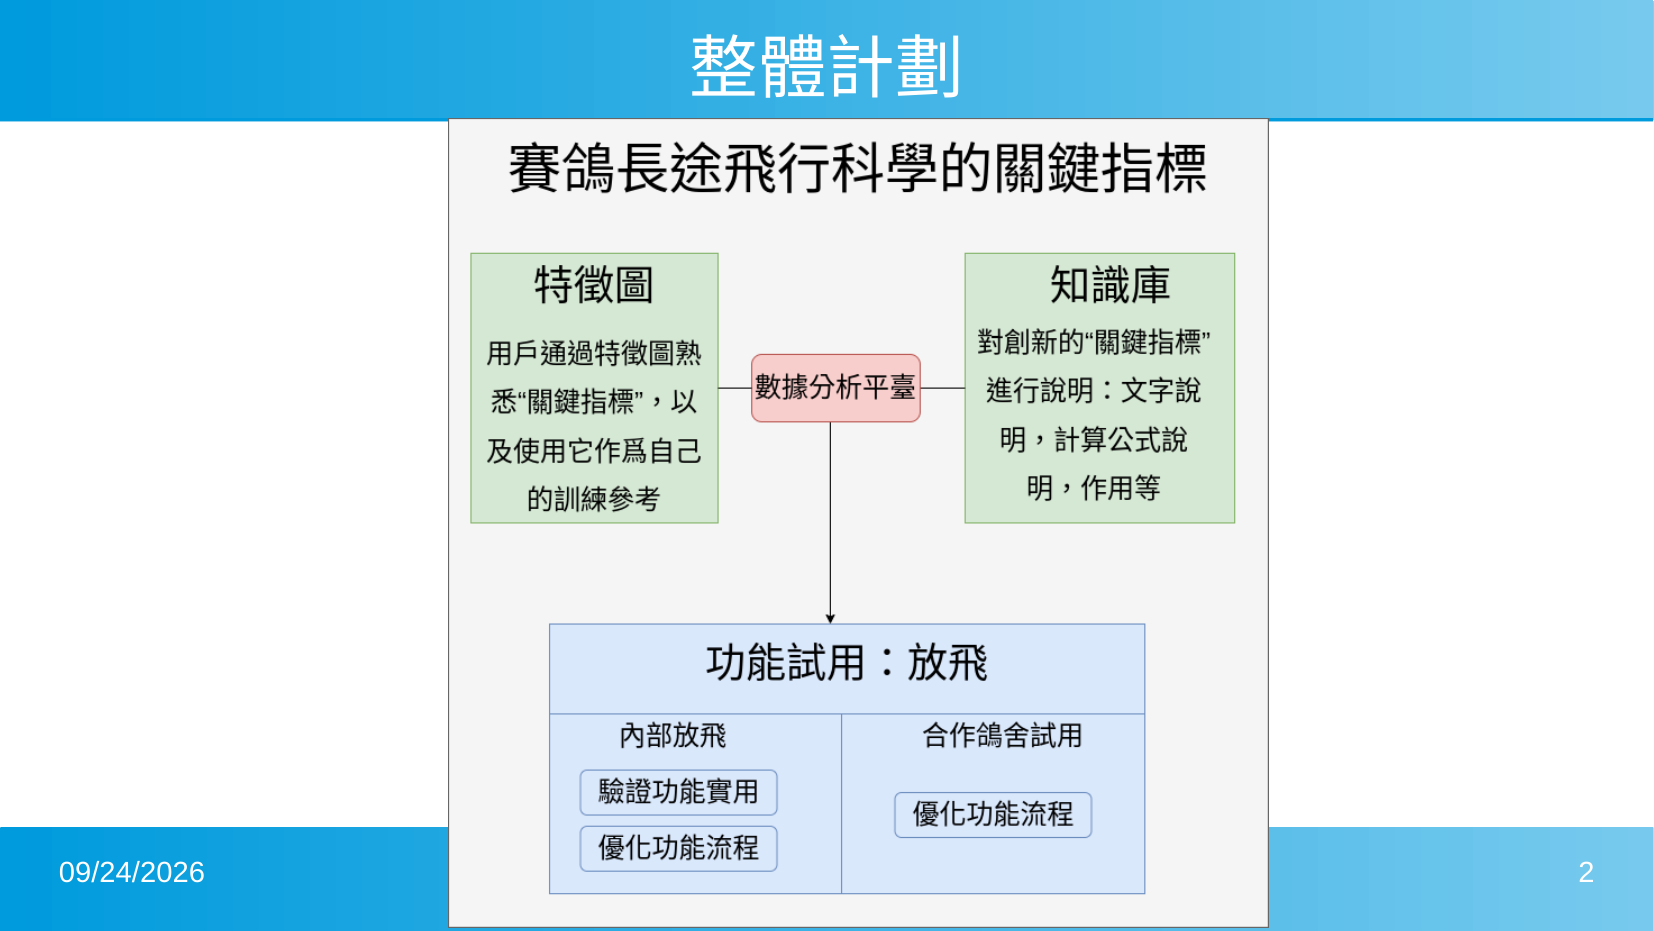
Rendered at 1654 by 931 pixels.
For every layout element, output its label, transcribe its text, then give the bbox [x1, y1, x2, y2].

picture [448, 118, 1269, 928]
title 整體計劃 [59, 28, 1595, 109]
